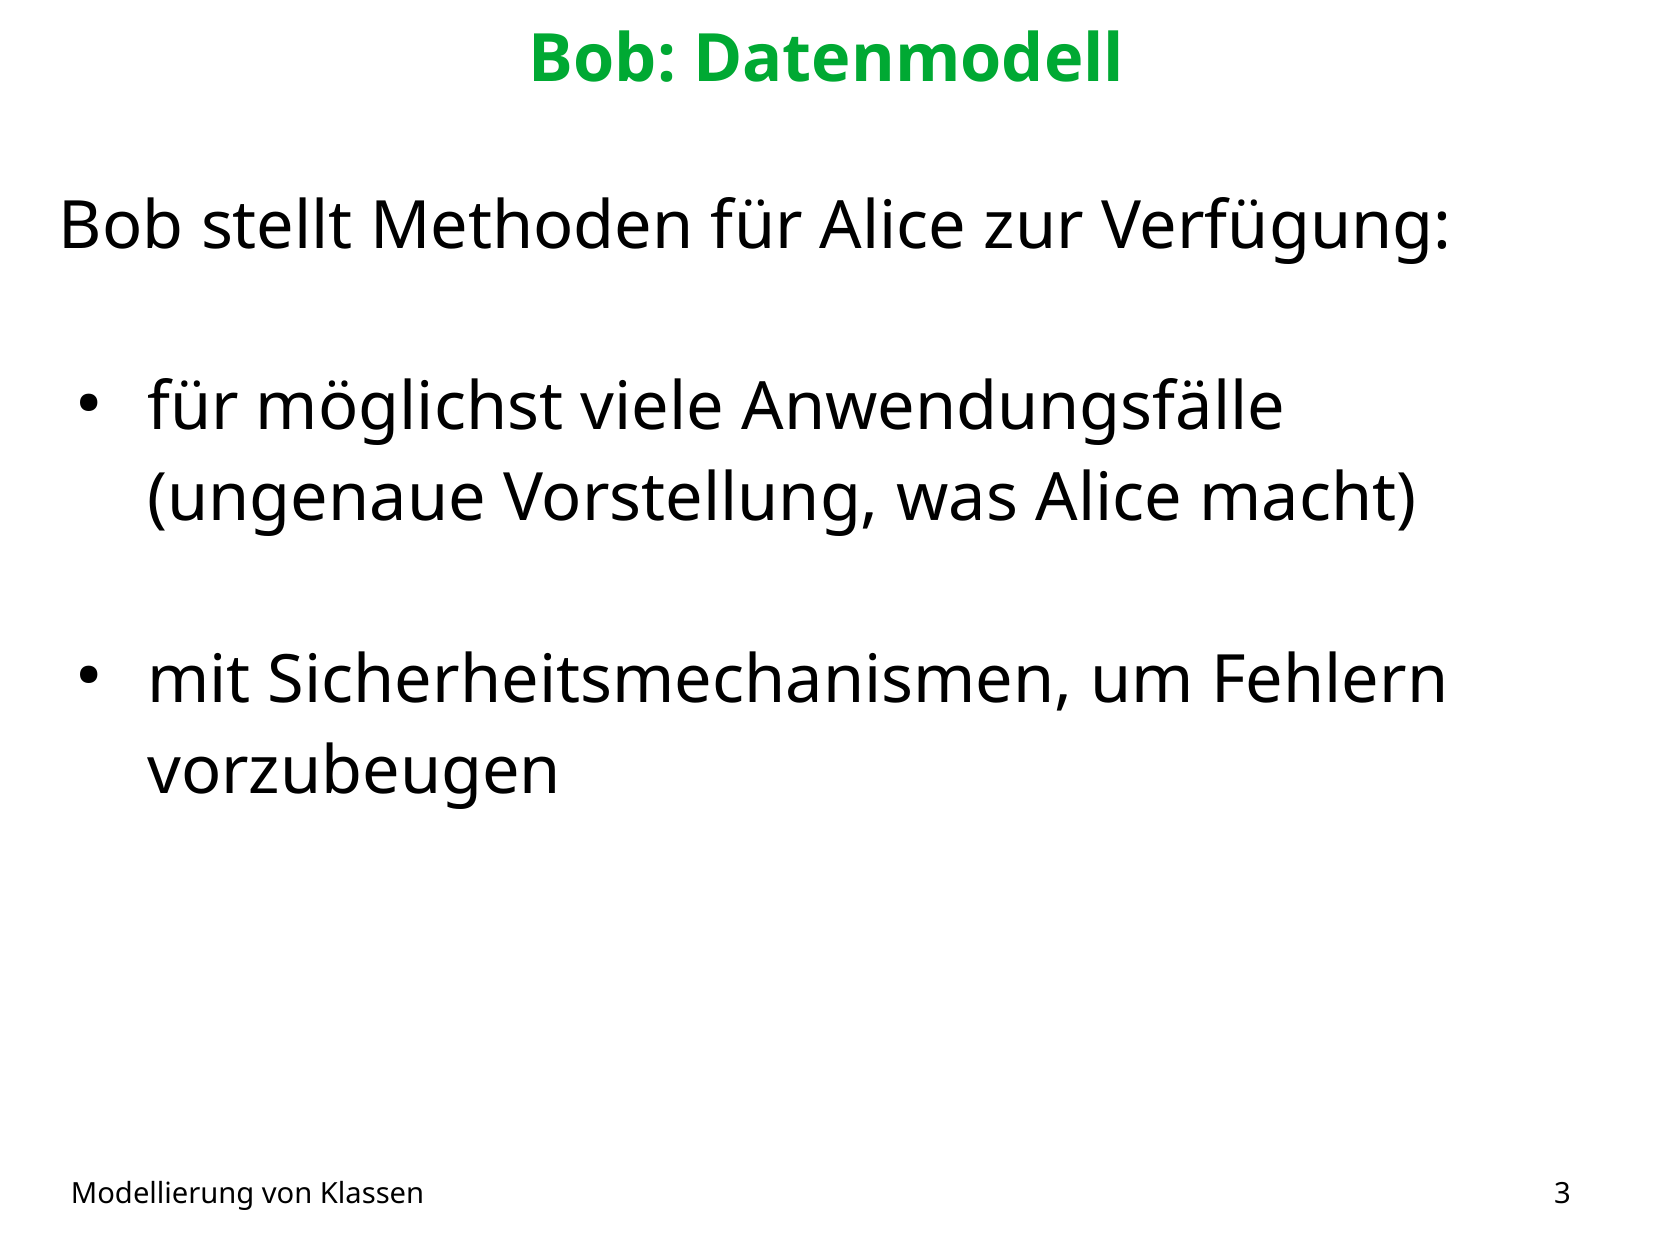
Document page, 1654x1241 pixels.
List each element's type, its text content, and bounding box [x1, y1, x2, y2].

title Bob: Datenmodell [0, 5, 1654, 107]
list Bob stellt Methoden für Alice zur Verfügung: für möglichst viele Anwendungsfälle (ungenaue Vorstellung, was Alice macht) mit Sicherheitsmechanismen, um Fehlern vorzubeugen [59, 177, 1595, 1146]
